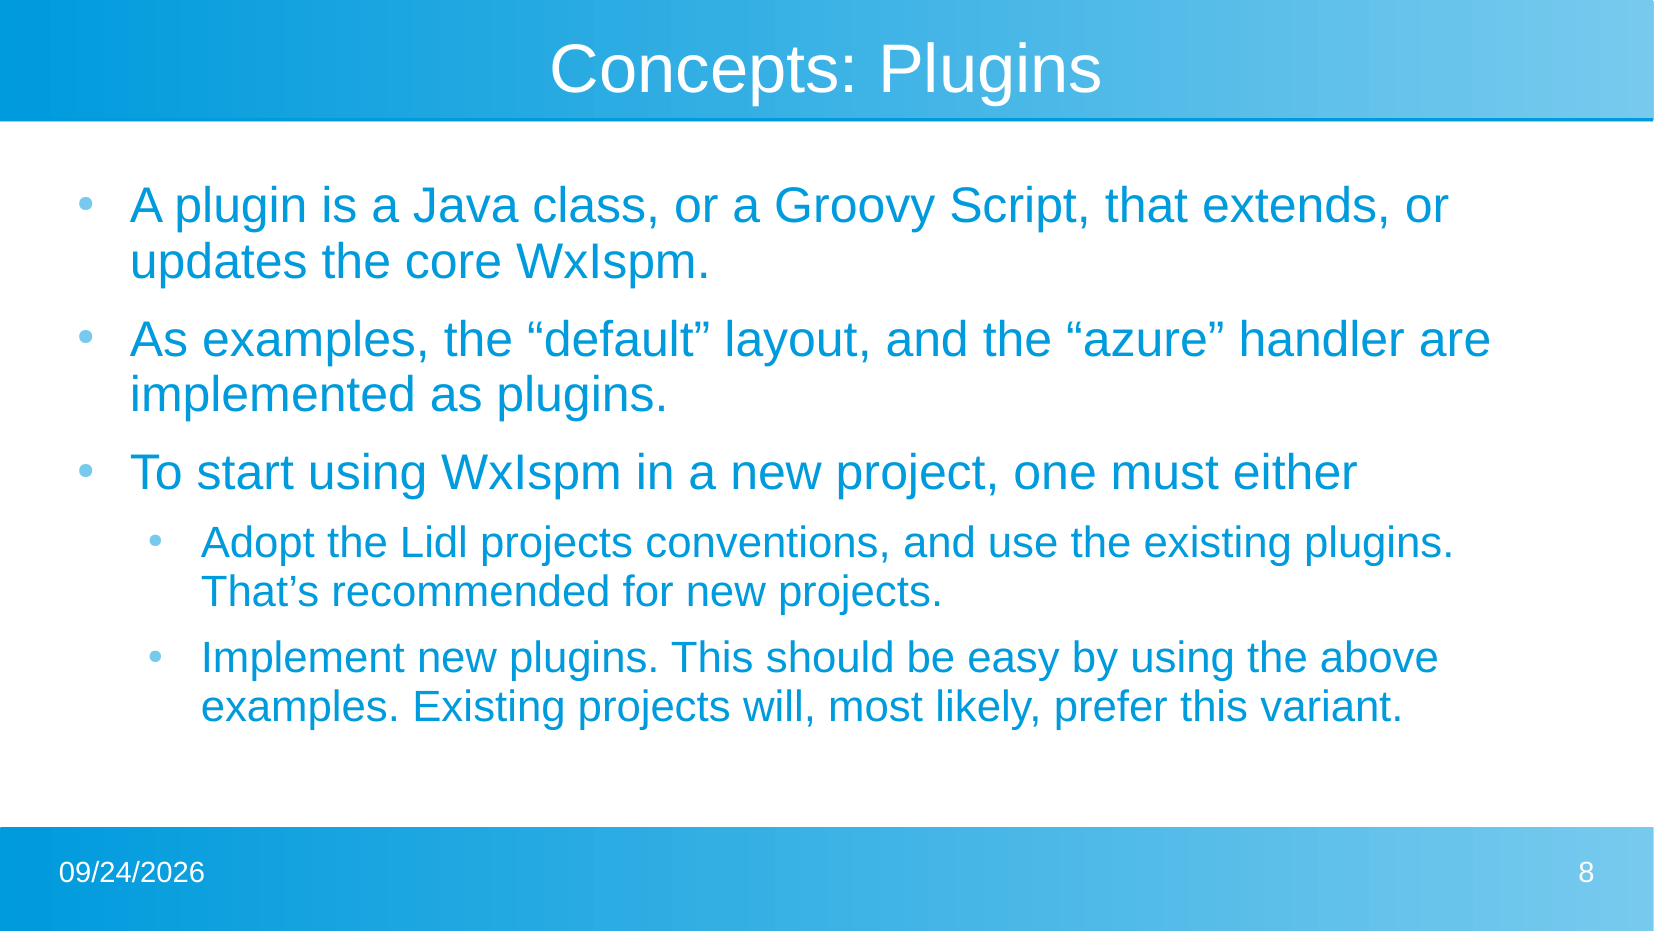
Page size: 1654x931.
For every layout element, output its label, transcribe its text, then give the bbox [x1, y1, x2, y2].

title Concepts: Plugins [59, 29, 1595, 108]
list A plugin is a Java class, or a Groovy Script, that extends, or updates the core WxIspm. As examples, the “default” layout, and the “azure” handler are implemented as plugins. To start using WxIspm in a new project, one must either Adopt the Lidl projects conventions, and use the existing plugins. That’s recommended for new projects. Implement new plugins. This should be easy by using the above examples. Existing projects will, most likely, prefer this variant. [59, 177, 1595, 768]
